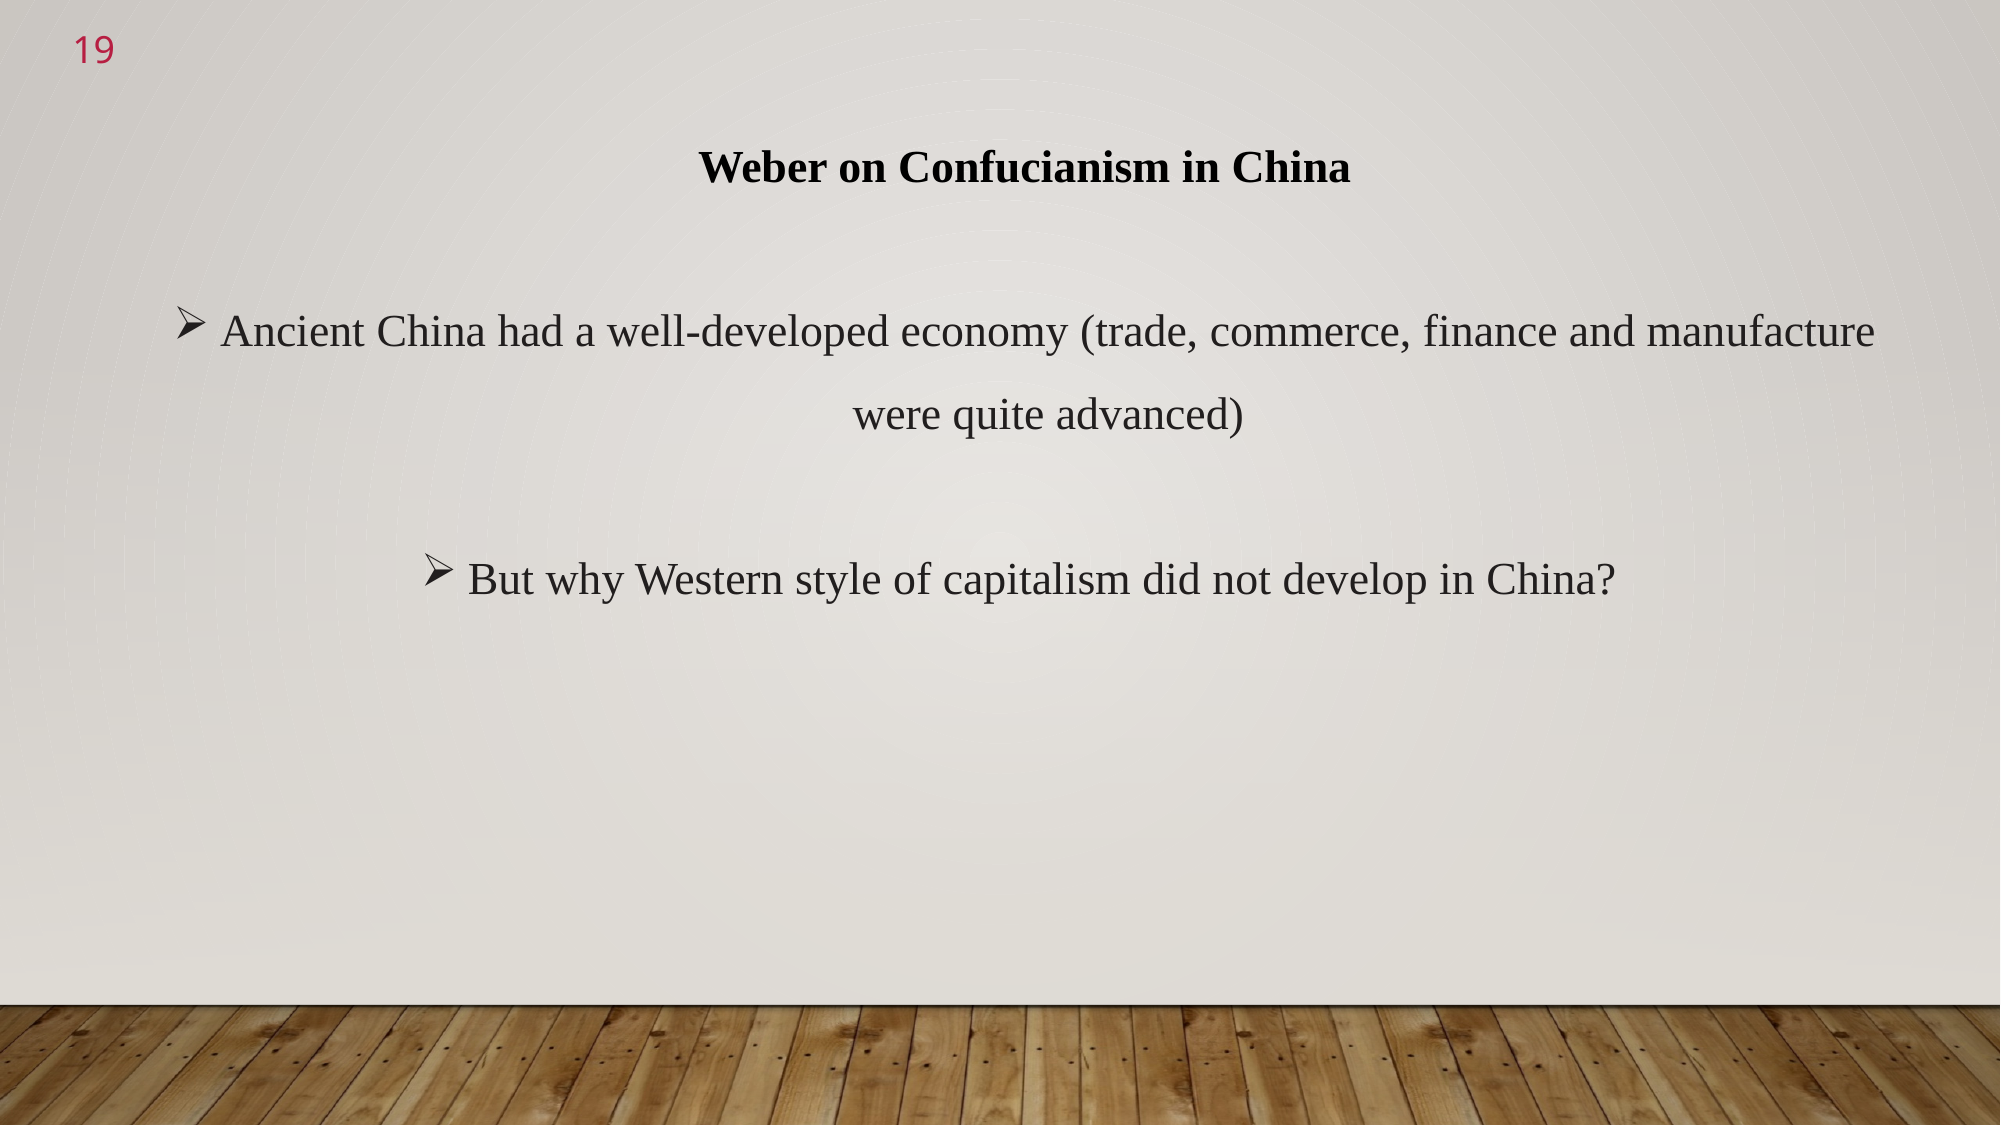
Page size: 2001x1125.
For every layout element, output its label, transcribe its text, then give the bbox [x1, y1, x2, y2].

slide_number 21 [0, 18, 131, 102]
text_box Weber on Confucianism in China Ancient China had a well-developed economy (trade, commerce, finance and manufacture were quite advanced) But why Western style of capitalism did not develop in China? [130, 101, 1920, 859]
picture [0, 1005, 2000, 1125]
